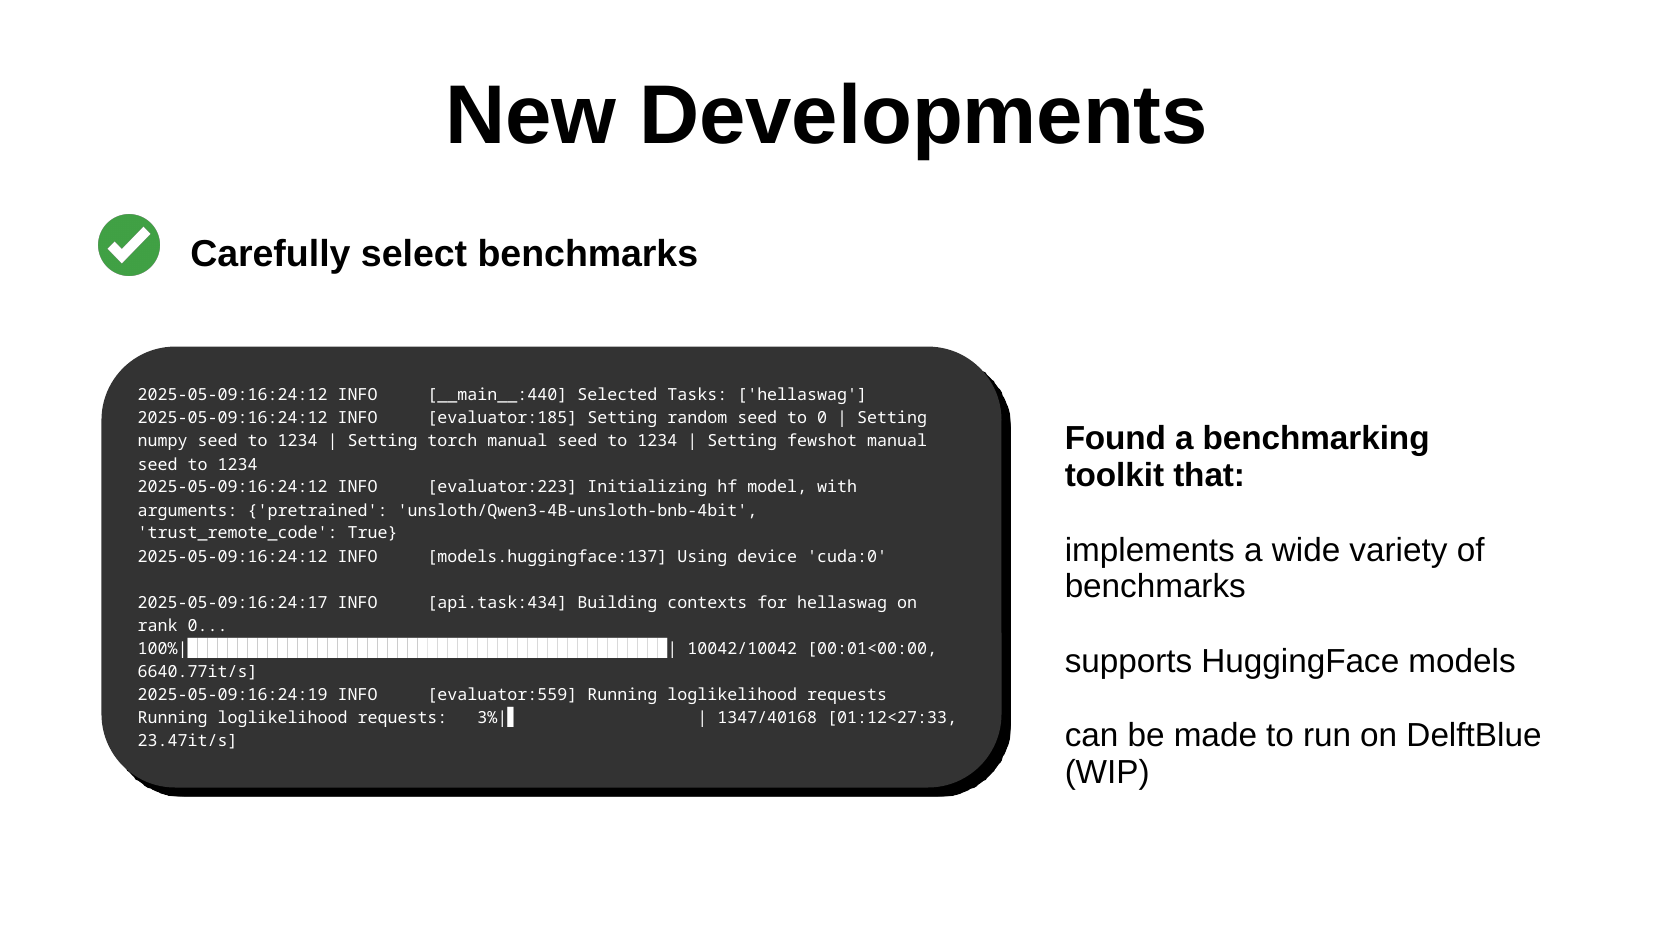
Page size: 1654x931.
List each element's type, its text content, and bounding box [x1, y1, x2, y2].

text_box 2025-05-09:16:24:12 INFO [__main__:440] Selected Tasks: ['hellaswag'] 2025-05-09:16:24:12 INFO [evaluator:185] Setting random seed to 0 | Setting numpy seed to 1234 | Setting torch manual seed to 1234 | Setting fewshot manual seed to 1234 2025-05-09:16:24:12 INFO [evaluator:223] Initializing hf model, with arguments: {'pretrained': 'unsloth/Qwen3-4B-unsloth-bnb-4bit', 'trust_remote_code': True} 2025-05-09:16:24:12 INFO [models.huggingface:137] Using device 'cuda:0' 2025-05-09:16:24:17 INFO [api.task:434] Building contexts for hellaswag on rank 0... 100%|████████████████████████████████████████████████| 10042/10042 [00:01<00:00, 6640.77it/s] 2025-05-09:16:24:19 INFO [evaluator:559] Running loglikelihood requests Running loglikelihood requests: 3%|▋ | 1347/40168 [01:12<27:33, 23.47it/s] [101, 346, 1002, 788]
text_box Carefully select benchmarks [175, 225, 751, 278]
title New Developments [82, 37, 1571, 193]
picture [96, 212, 162, 278]
text_box Found a benchmarking toolkit that: implements a wide variety of benchmarks supports HuggingFace models can be made to run on DelftBlue (WIP) [1050, 412, 1613, 760]
